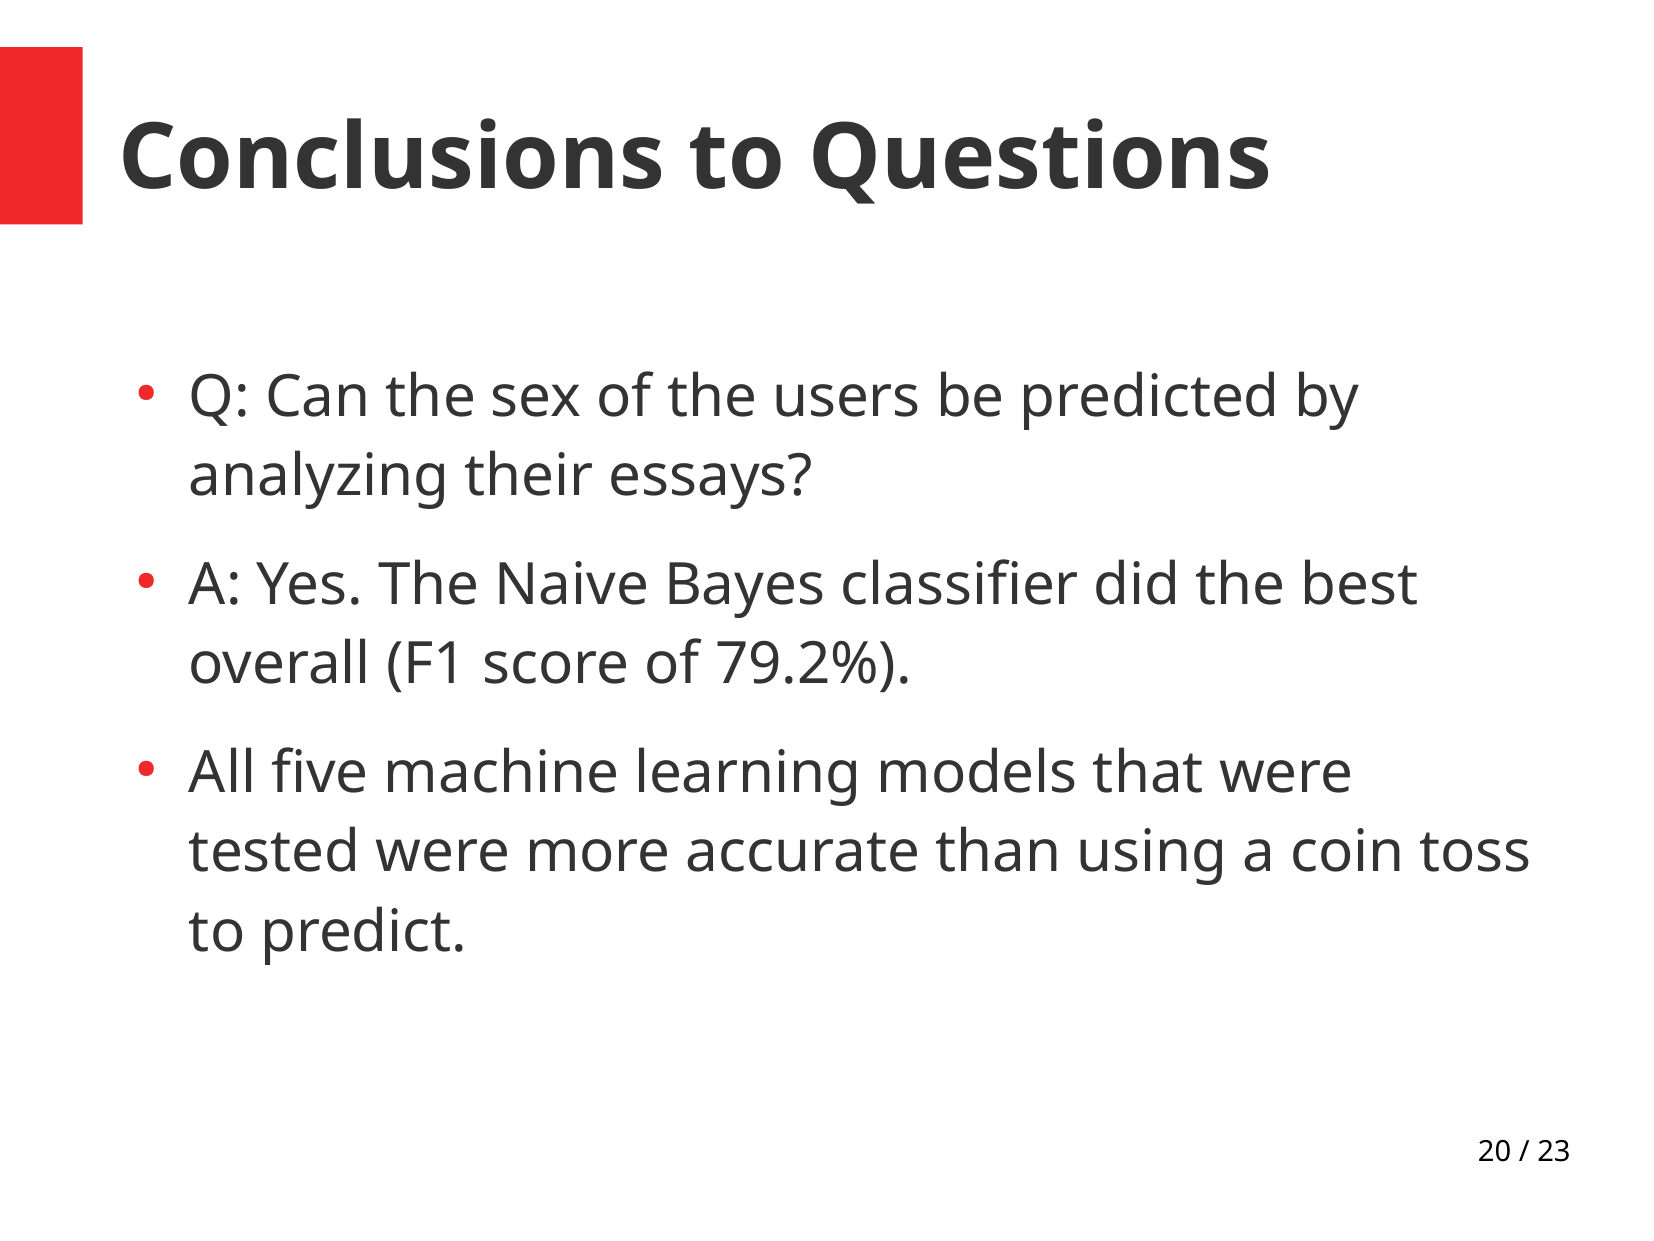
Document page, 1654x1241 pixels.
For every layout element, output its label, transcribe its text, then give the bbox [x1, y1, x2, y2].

title Conclusions to Questions [118, 49, 1571, 257]
list Q: Can the sex of the users be predicted by analyzing their essays? A: Yes. The Naive Bayes classifier did the best overall (F1 score of 79.2%). All five machine learning models that were tested were more accurate than using a coin toss to predict. [118, 354, 1536, 1074]
